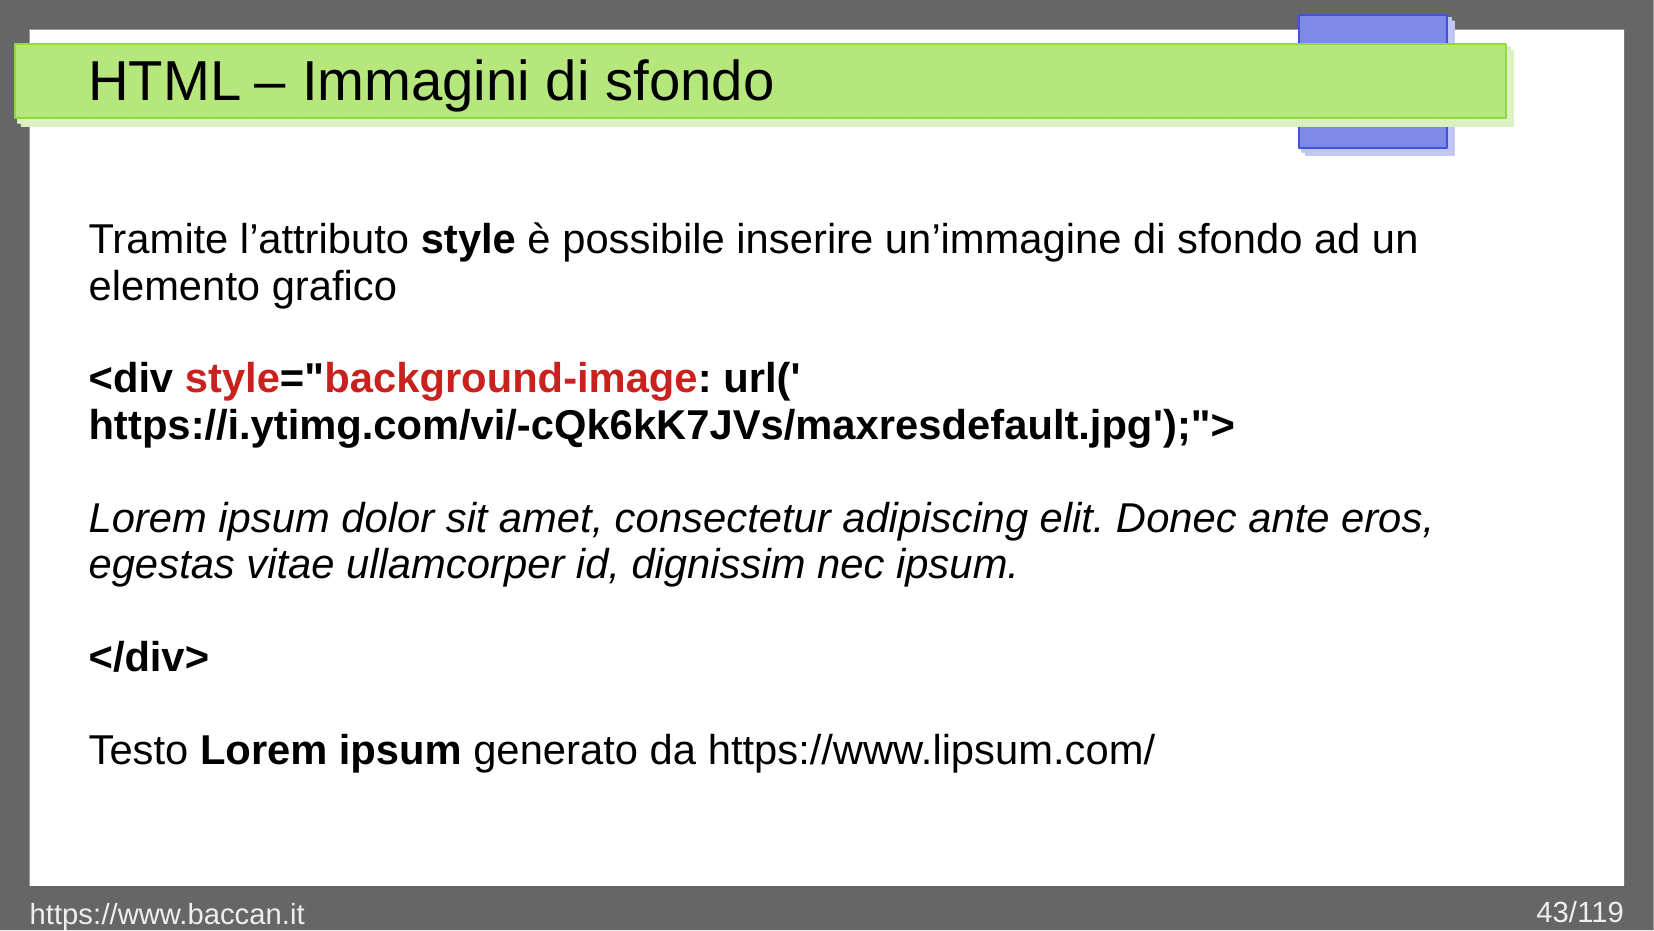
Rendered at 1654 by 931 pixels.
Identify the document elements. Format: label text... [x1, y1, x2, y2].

text_box Tramite l’attributo style è possibile inserire un’immagine di sfondo ad un elemento grafico <div style="background-image: url('https://i.ytimg.com/vi/-cQk6kK7JVs/maxresdefault.jpg');"> Lorem ipsum dolor sit amet, consectetur adipiscing elit. Donec ante eros, egestas vitae ullamcorper id, dignissim nec ipsum. </div> Testo Lorem ipsum generato da https://www.lipsum.com/ [88, 169, 1565, 820]
title HTML – Immagini di sfondo [88, 44, 1506, 119]
